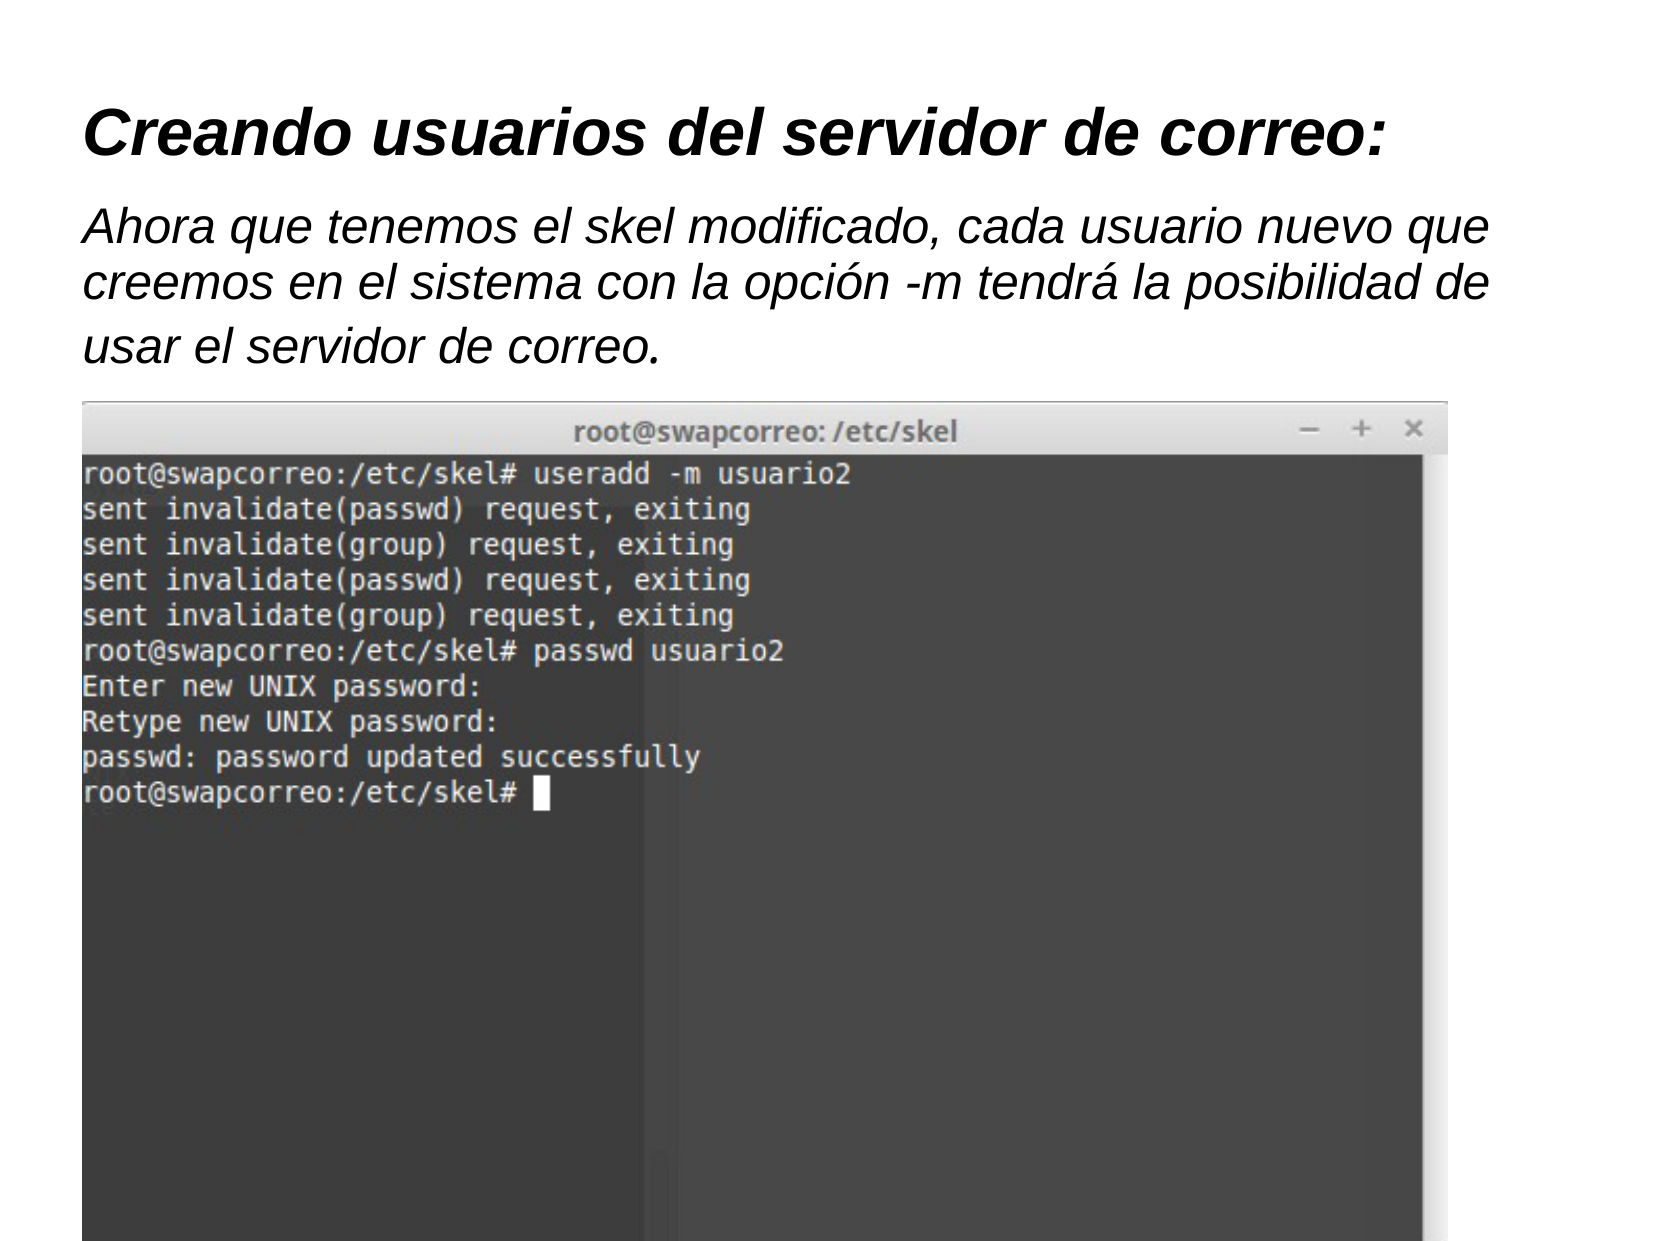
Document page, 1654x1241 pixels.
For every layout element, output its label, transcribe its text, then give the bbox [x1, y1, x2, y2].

picture [82, 401, 1448, 1241]
list Creando usuarios del servidor de correo: Ahora que tenemos el skel modificado, cada usuario nuevo que creemos en el sistema con la opción -m tendrá la posibilidad de usar el servidor de correo. [82, 94, 1571, 1087]
